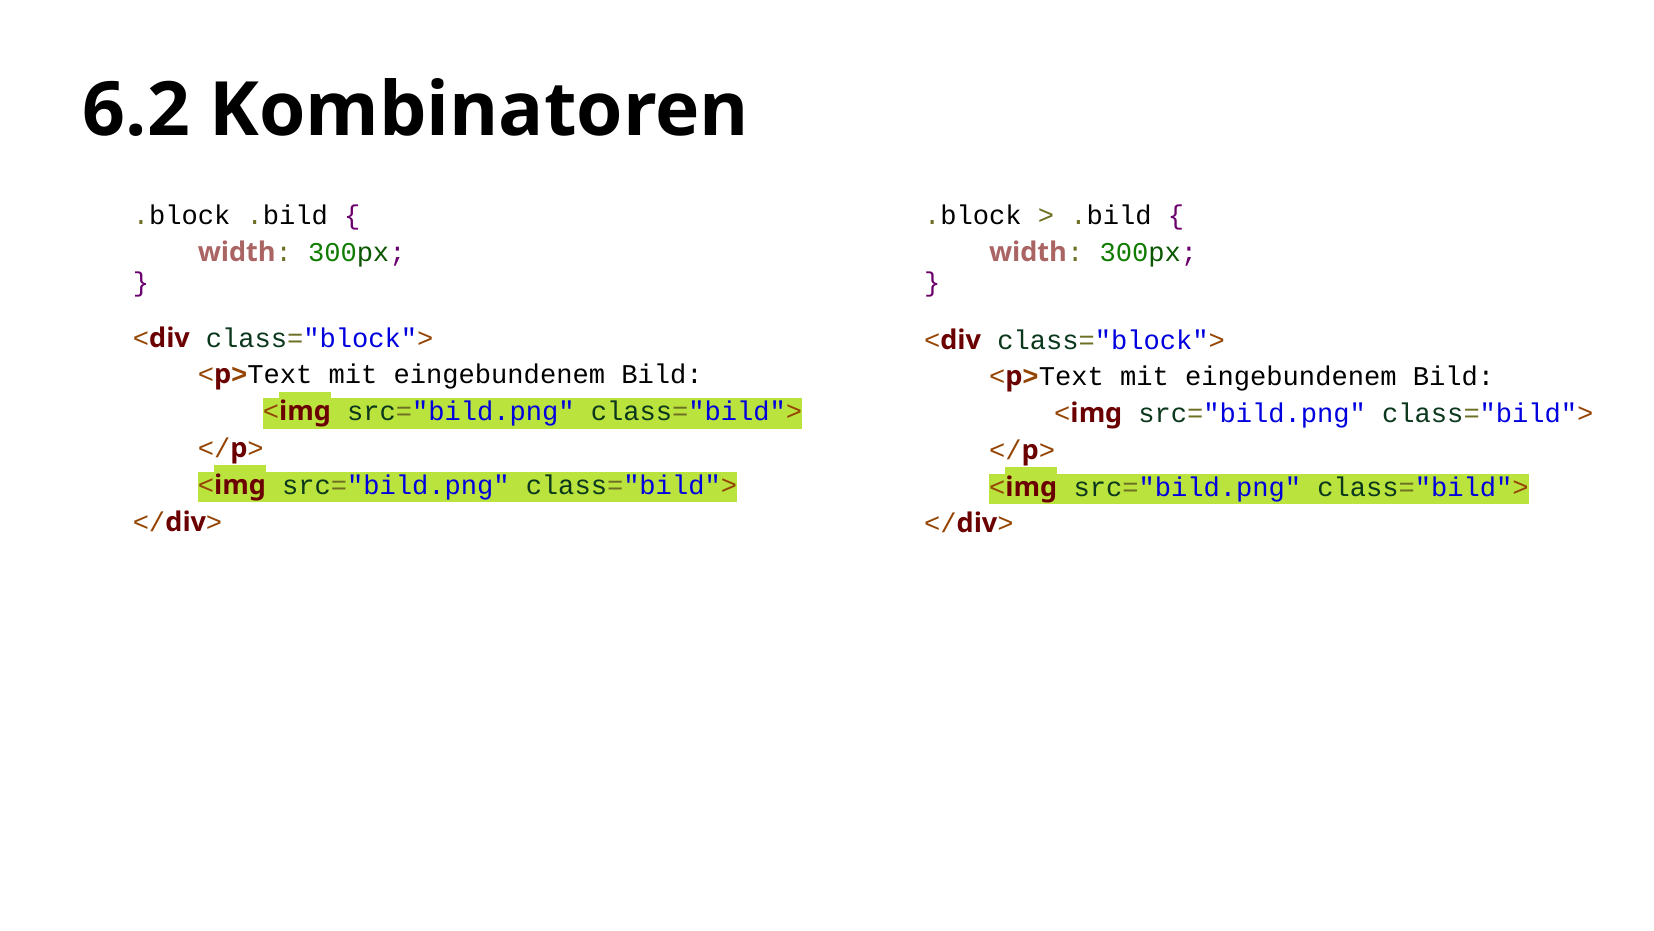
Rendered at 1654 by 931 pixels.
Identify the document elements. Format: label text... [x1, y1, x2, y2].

title 6.2 Kombinatoren [82, 59, 1571, 154]
text_box <div class="block"> <p>Text mit eingebundenem Bild: <img src="bild.png" class="bild"> </p> <img src="bild.png" class="bild"> </div> [118, 311, 827, 509]
text_box .block > .bild { width: 300px; } [909, 194, 1347, 302]
text_box .block .bild { width: 300px; } [118, 194, 556, 302]
text_box <div class="block"> <p>Text mit eingebundenem Bild: <img src="bild.png" class="bild"> </p> <img src="bild.png" class="bild"> </div> [909, 312, 1619, 511]
